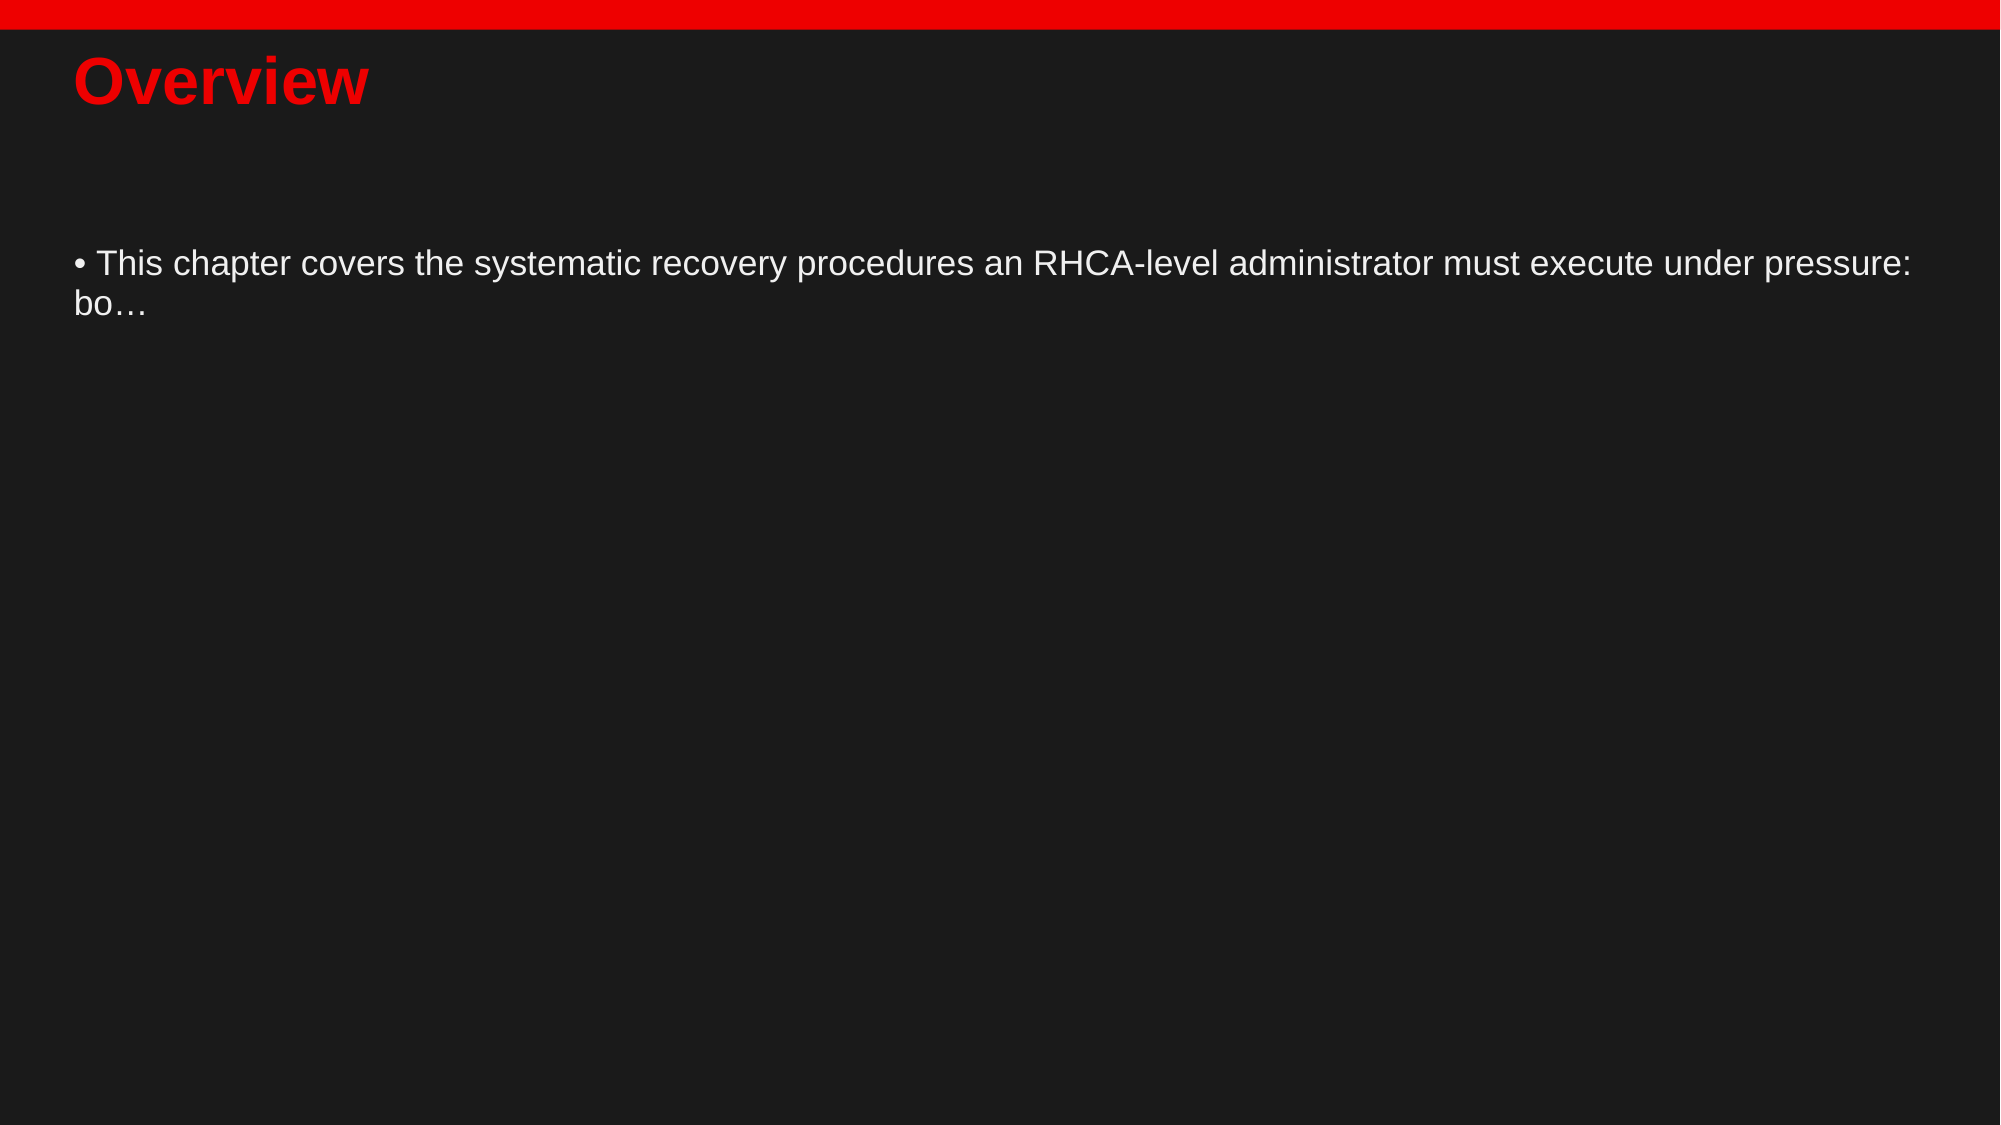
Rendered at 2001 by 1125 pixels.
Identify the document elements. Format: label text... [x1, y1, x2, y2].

text_box [0, 0, 2001, 30]
text_box • This chapter covers the systematic recovery procedures an RHCA-level administrator must execute under pressure: bo… [59, 236, 1942, 1037]
text_box Overview [59, 36, 1942, 208]
